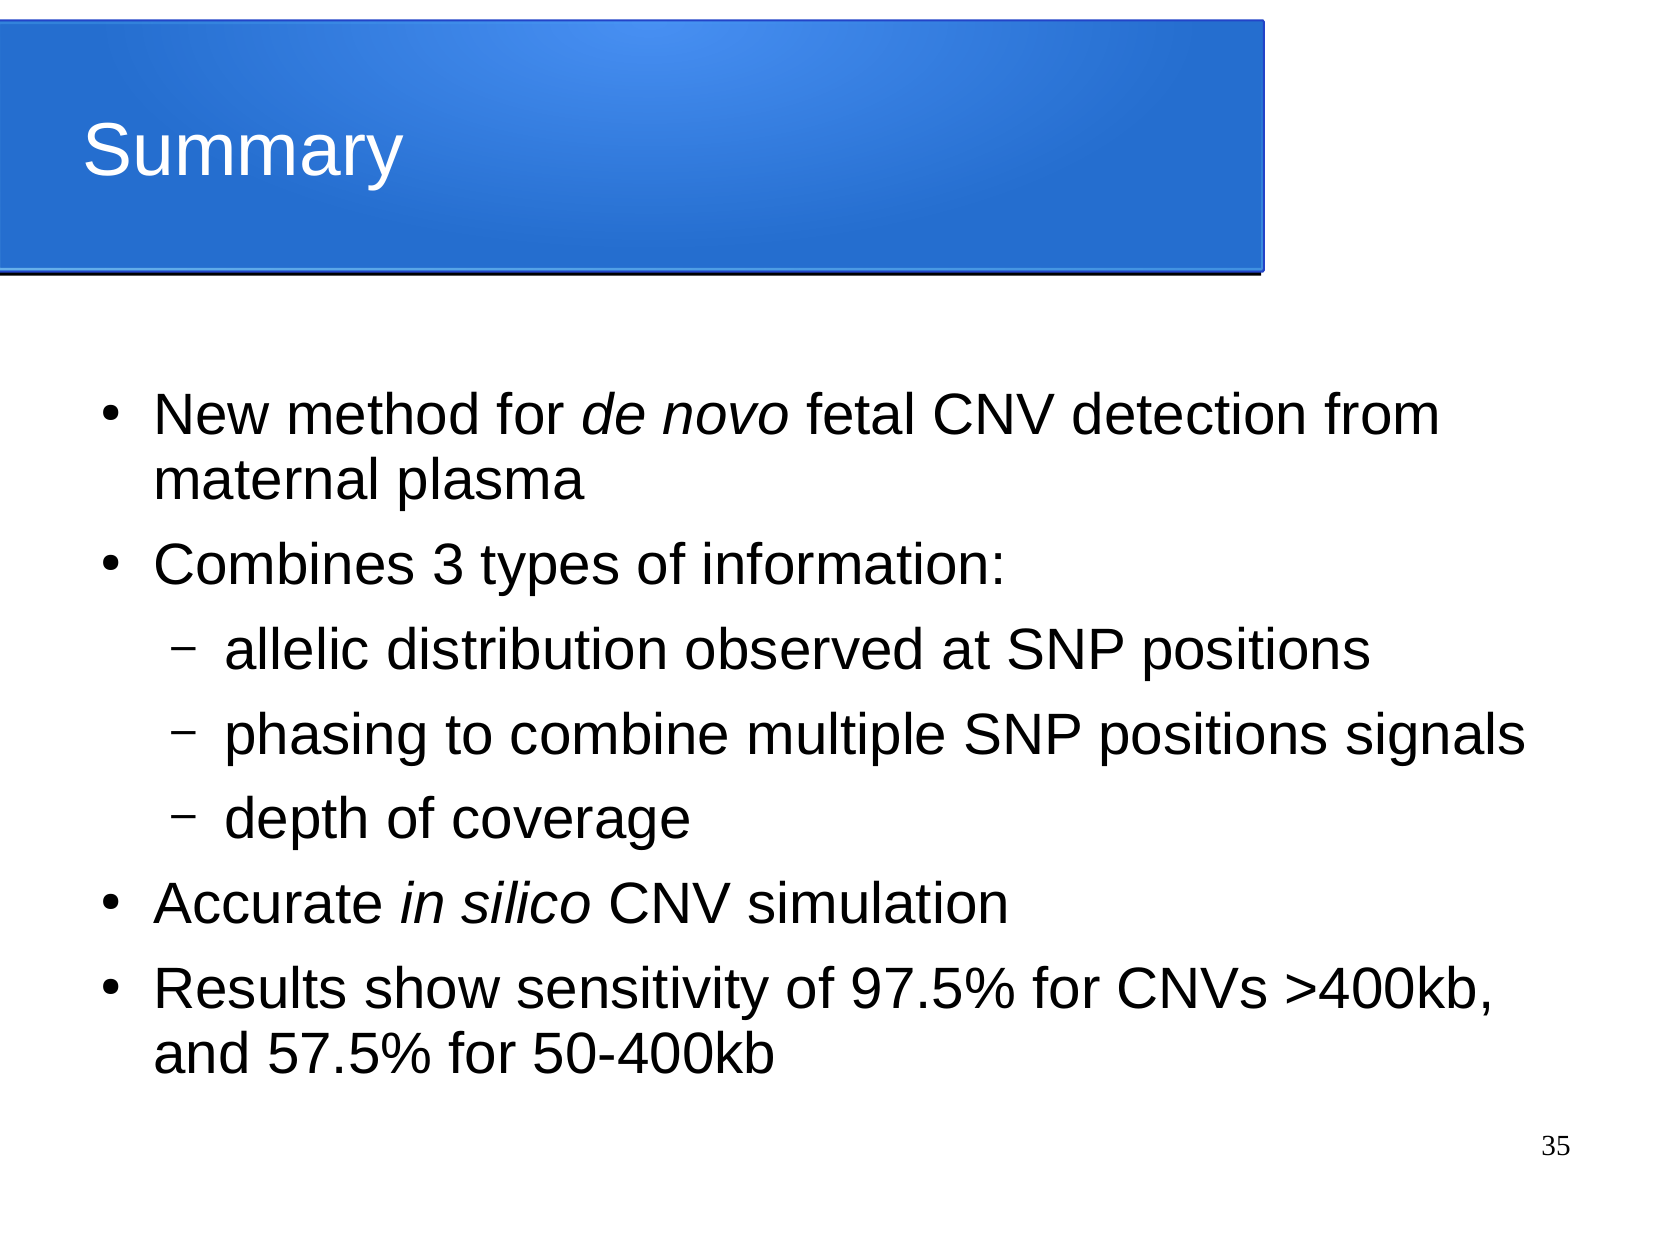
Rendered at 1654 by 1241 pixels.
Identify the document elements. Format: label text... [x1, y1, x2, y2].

list New method for de novo fetal CNV detection from maternal plasma Combines 3 types of information: allelic distribution observed at SNP positions phasing to combine multiple SNP positions signals depth of coverage Accurate in silico CNV simulation Results show sensitivity of 97.5% for CNVs >400kb, and 57.5% for 50-400kb [82, 381, 1571, 1102]
title Summary [82, 47, 1235, 252]
